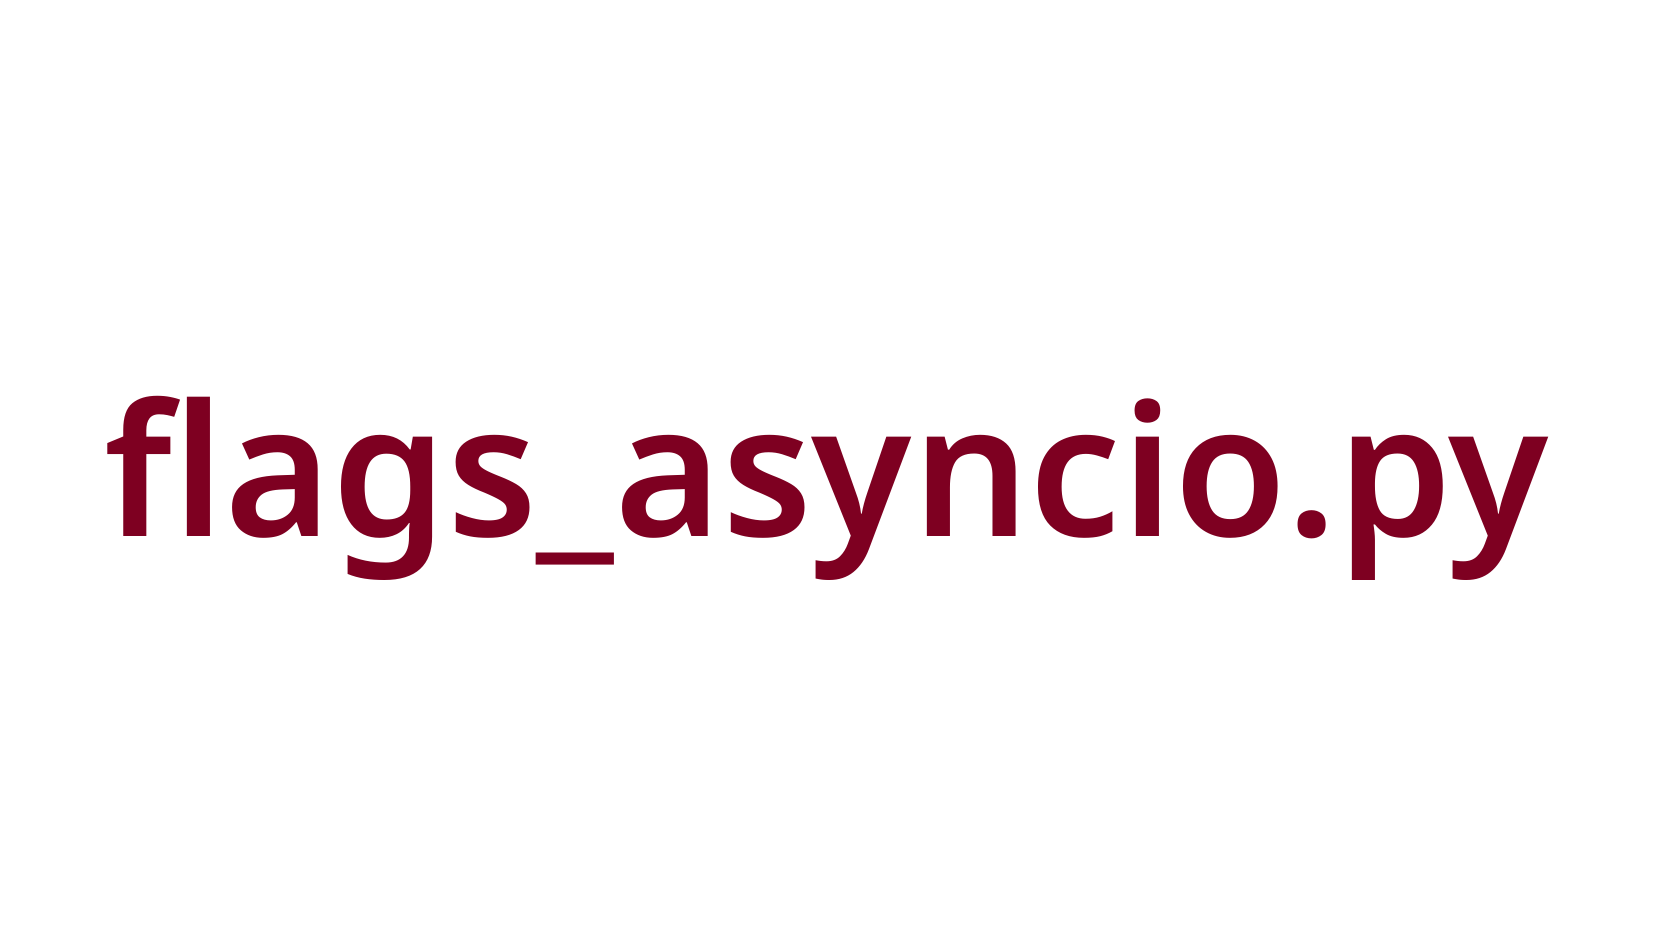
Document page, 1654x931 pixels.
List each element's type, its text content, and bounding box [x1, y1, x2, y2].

title flags_asyncio.py [59, 373, 1595, 557]
